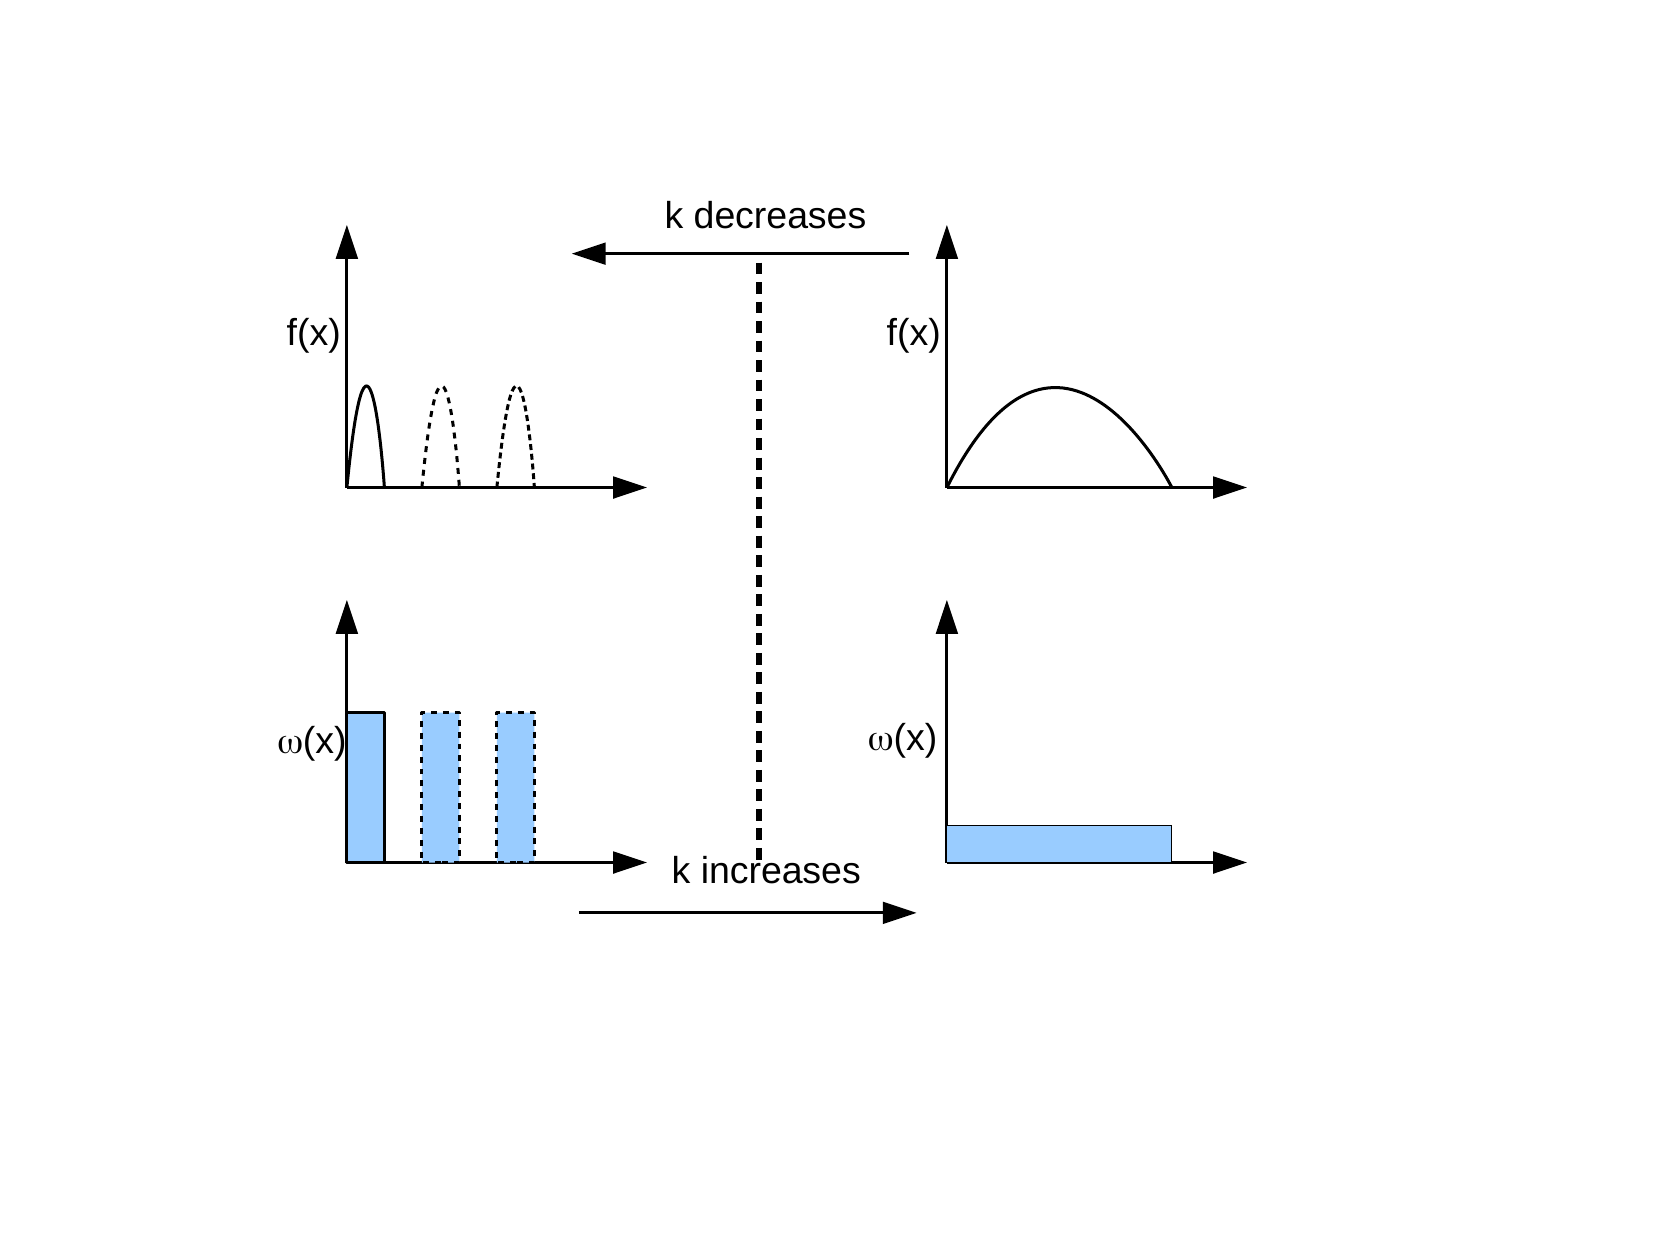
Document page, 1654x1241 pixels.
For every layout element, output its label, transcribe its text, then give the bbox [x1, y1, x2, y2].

text_box [496, 712, 535, 863]
text_box [421, 712, 460, 863]
text_box f(x) [271, 304, 385, 376]
text_box f(x) [871, 304, 985, 376]
text_box [346, 712, 385, 863]
text_box w(x) [262, 712, 376, 784]
text_box k decreases [649, 187, 910, 254]
text_box k increases [656, 842, 917, 913]
text_box [946, 825, 1172, 863]
text_box w(x) [853, 709, 966, 781]
text_box k decreases [649, 255, 910, 259]
